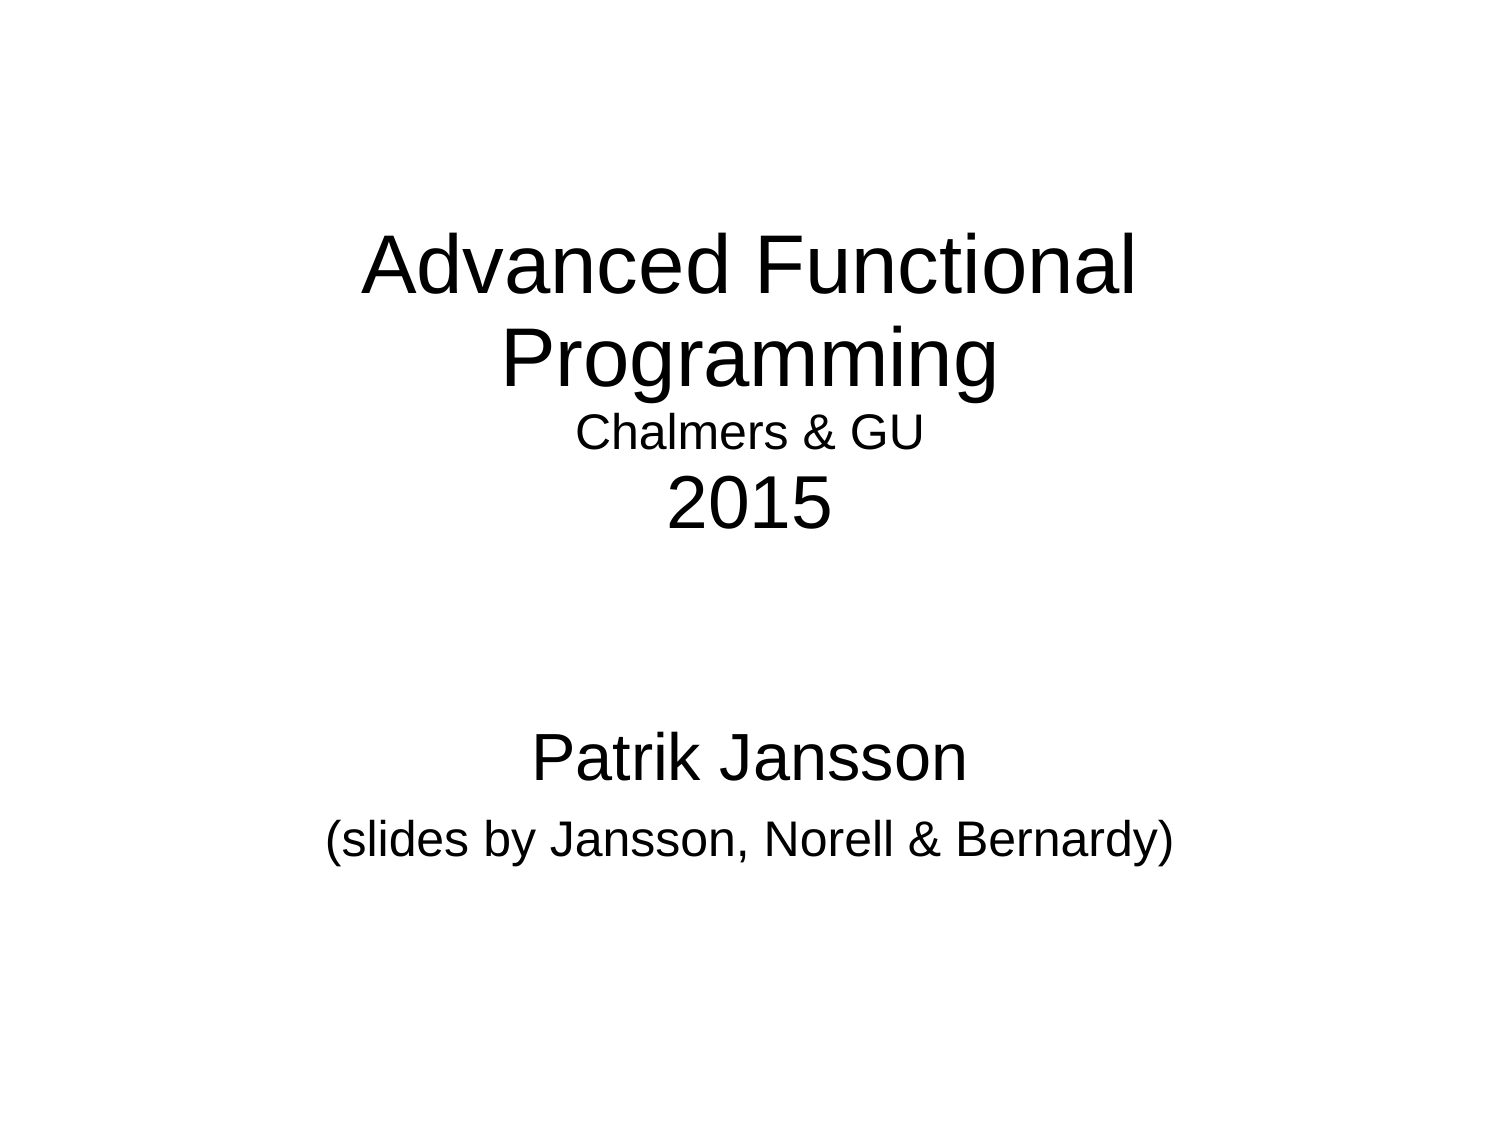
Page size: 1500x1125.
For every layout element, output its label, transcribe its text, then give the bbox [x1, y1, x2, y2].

text_box Patrik Jansson (slides by Jansson, Norell & Bernardy) [187, 712, 1313, 898]
text_box [810, 471, 854, 543]
title Advanced Functional Programming Chalmers & GU 2015 [112, 162, 1388, 601]
